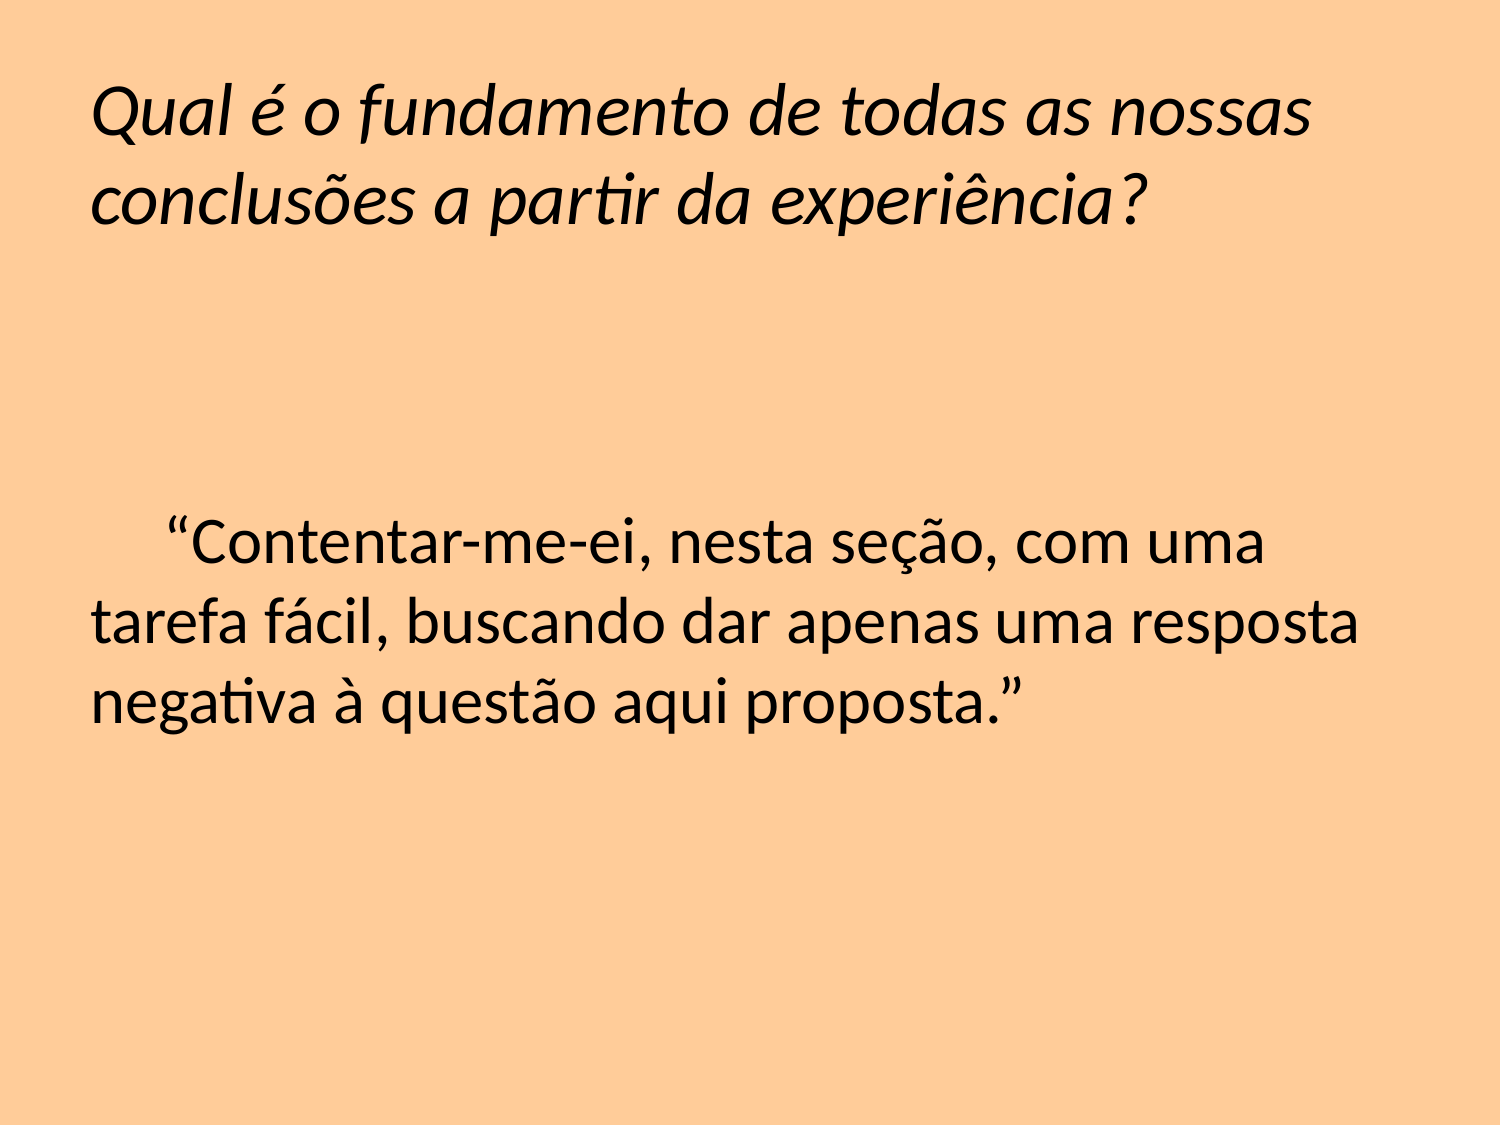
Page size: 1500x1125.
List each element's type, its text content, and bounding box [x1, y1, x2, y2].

title Qual é o fundamento de todas as nossas conclusões a partir da experiência? [75, 45, 1425, 233]
list “Contentar-me-ei, nesta seção, com uma tarefa fácil, buscando dar apenas uma resposta negativa à questão aqui proposta.” [75, 262, 1425, 1028]
